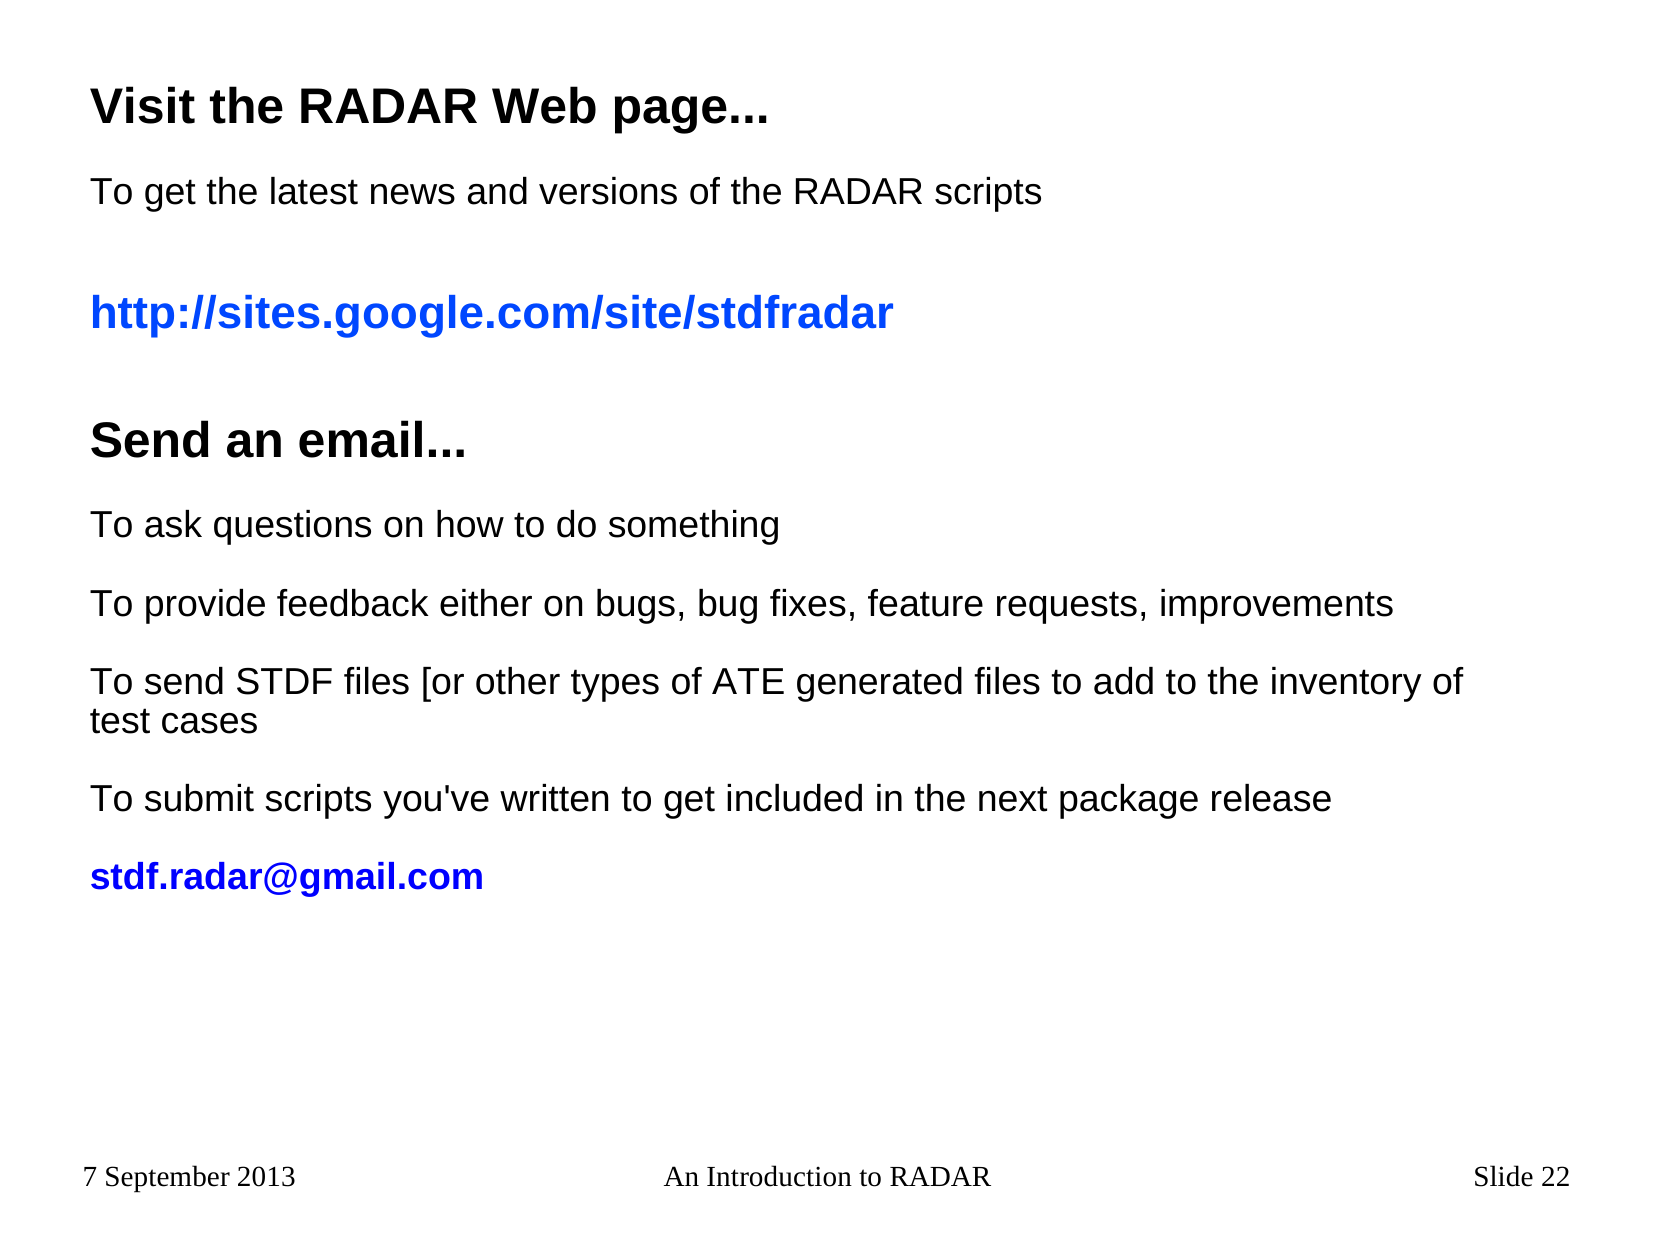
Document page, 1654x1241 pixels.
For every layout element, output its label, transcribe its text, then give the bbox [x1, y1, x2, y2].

text_box Visit the RADAR Web page... To get the latest news and versions of the RADAR scripts http://sites.google.com/site/stdfradar Send an email... To ask questions on how to do something To provide feedback either on bugs, bug fixes, feature requests, improvements To send STDF files [or other types of ATE generated files to add to the inventory of test cases To submit scripts you've written to get included in the next package release stdf.radar@gmail.com [74, 74, 1538, 1157]
